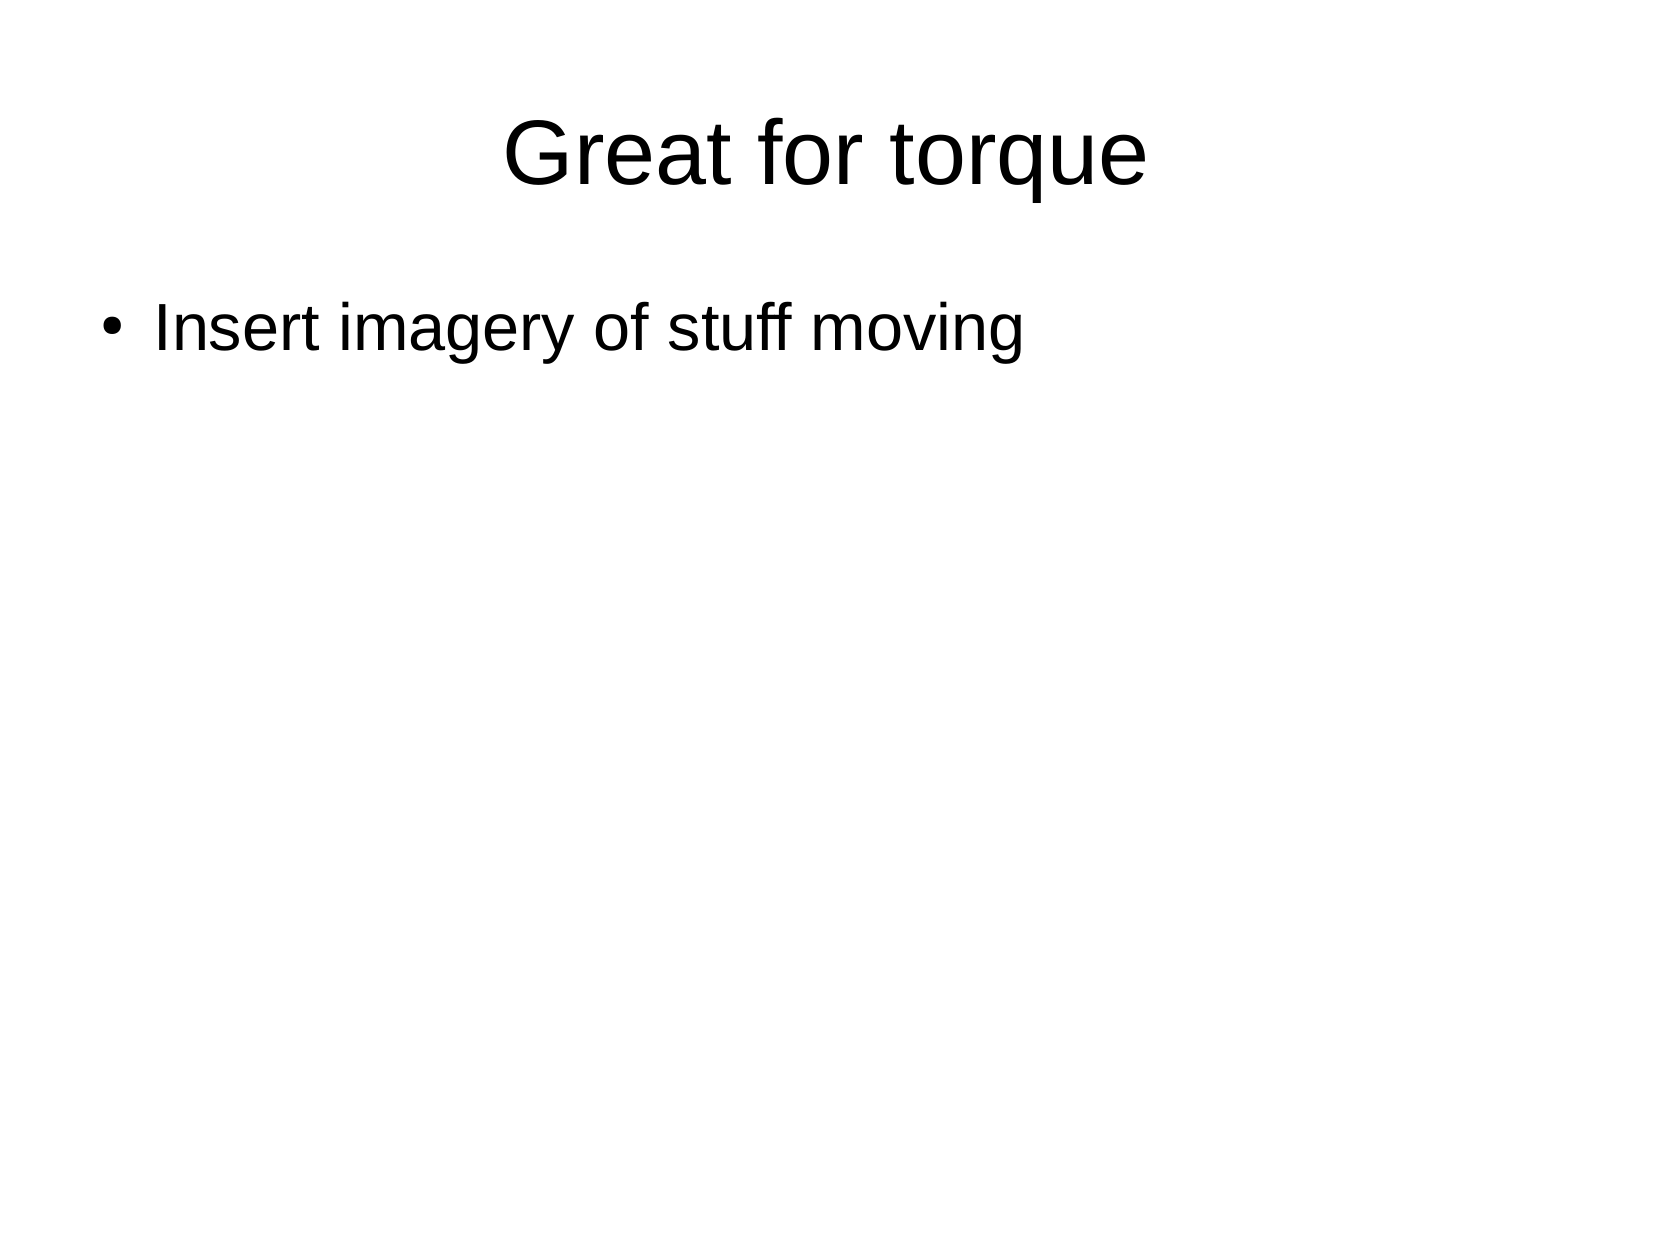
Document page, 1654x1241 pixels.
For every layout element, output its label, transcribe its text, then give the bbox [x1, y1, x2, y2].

list Insert imagery of stuff moving [82, 290, 1571, 1010]
title Great for torque [82, 49, 1571, 257]
